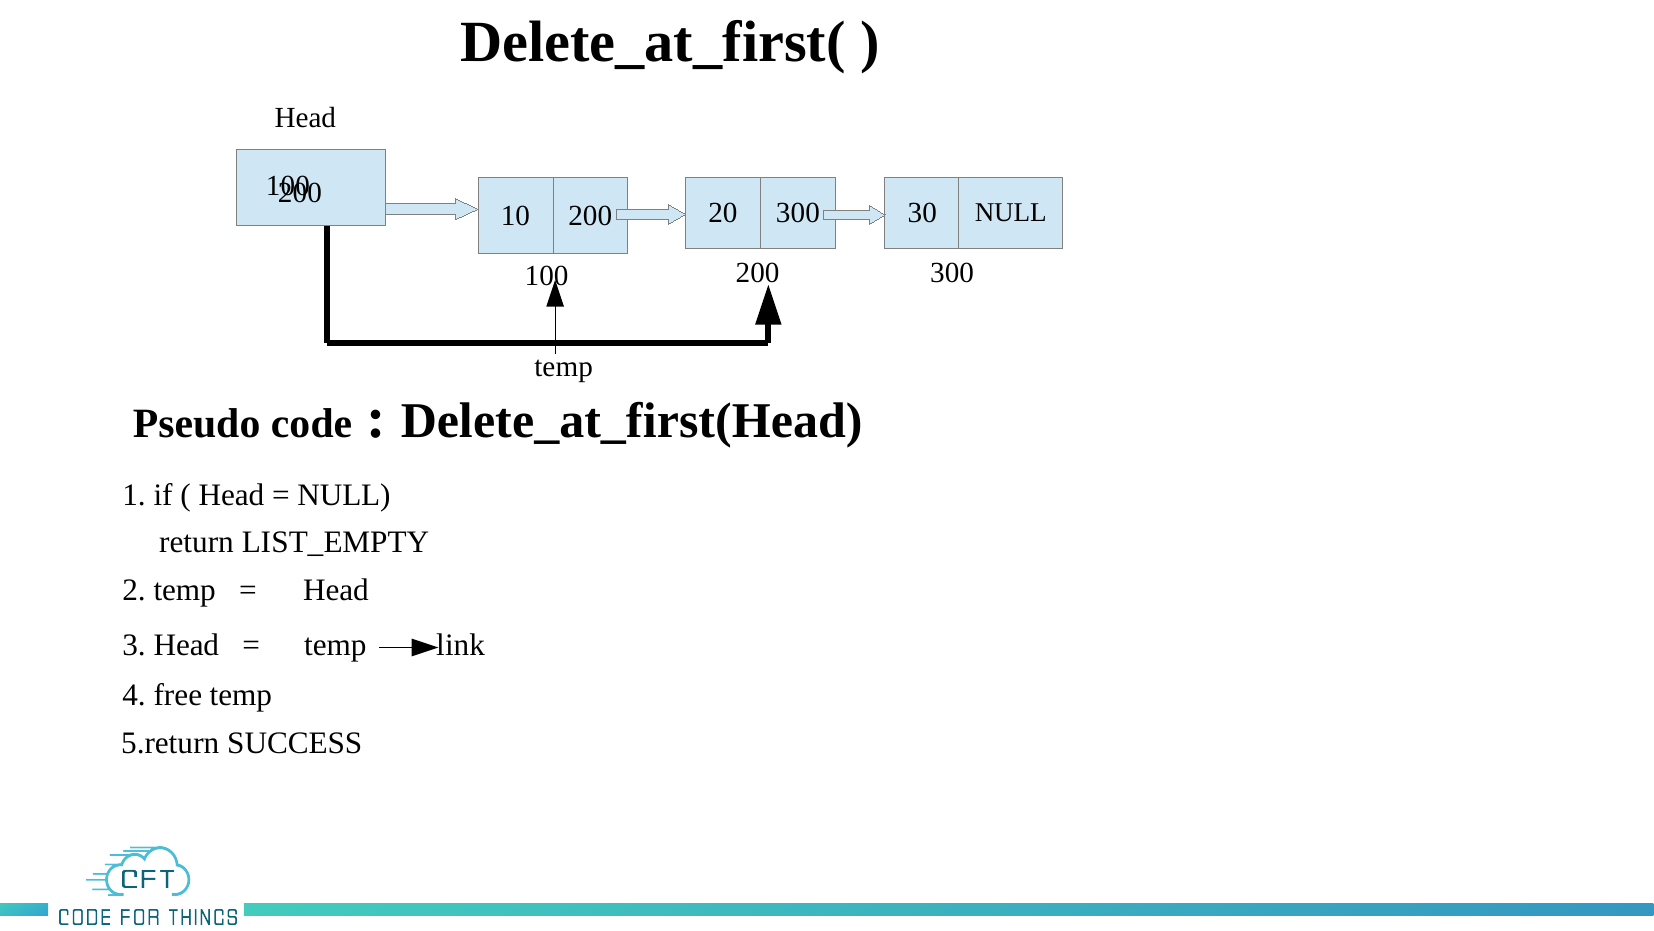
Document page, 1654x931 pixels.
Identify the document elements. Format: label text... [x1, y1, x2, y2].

text_box 2. temp = Head [107, 564, 451, 615]
picture [59, 846, 237, 925]
text_box 100 [250, 161, 370, 210]
text_box 5.return SUCCESS [106, 718, 413, 768]
text_box 3. Head = [107, 620, 289, 669]
text_box [236, 149, 479, 226]
text_box NULL [958, 177, 1063, 249]
text_box 100 [509, 251, 621, 299]
text_box Pseudo code : Delete_at_first(Head) [118, 377, 1134, 458]
text_box 300 [760, 177, 836, 249]
text_box 200 [263, 210, 370, 217]
text_box 30 [884, 177, 958, 249]
text_box 10 [478, 177, 553, 254]
text_box 1. if ( Head = NULL) [107, 470, 520, 520]
text_box return LIST_EMPTY [144, 517, 498, 567]
text_box 200 [553, 177, 628, 254]
text_box 20 [685, 177, 760, 249]
text_box [616, 204, 686, 225]
text_box 4. free temp [107, 669, 297, 718]
text_box 300 [915, 248, 1034, 296]
text_box temp link [289, 620, 573, 670]
text_box [823, 205, 886, 225]
subtitle Delete_at_first( ) [460, 0, 1052, 107]
text_box temp [519, 346, 662, 377]
text_box Head [259, 94, 414, 142]
text_box 200 [720, 248, 827, 296]
